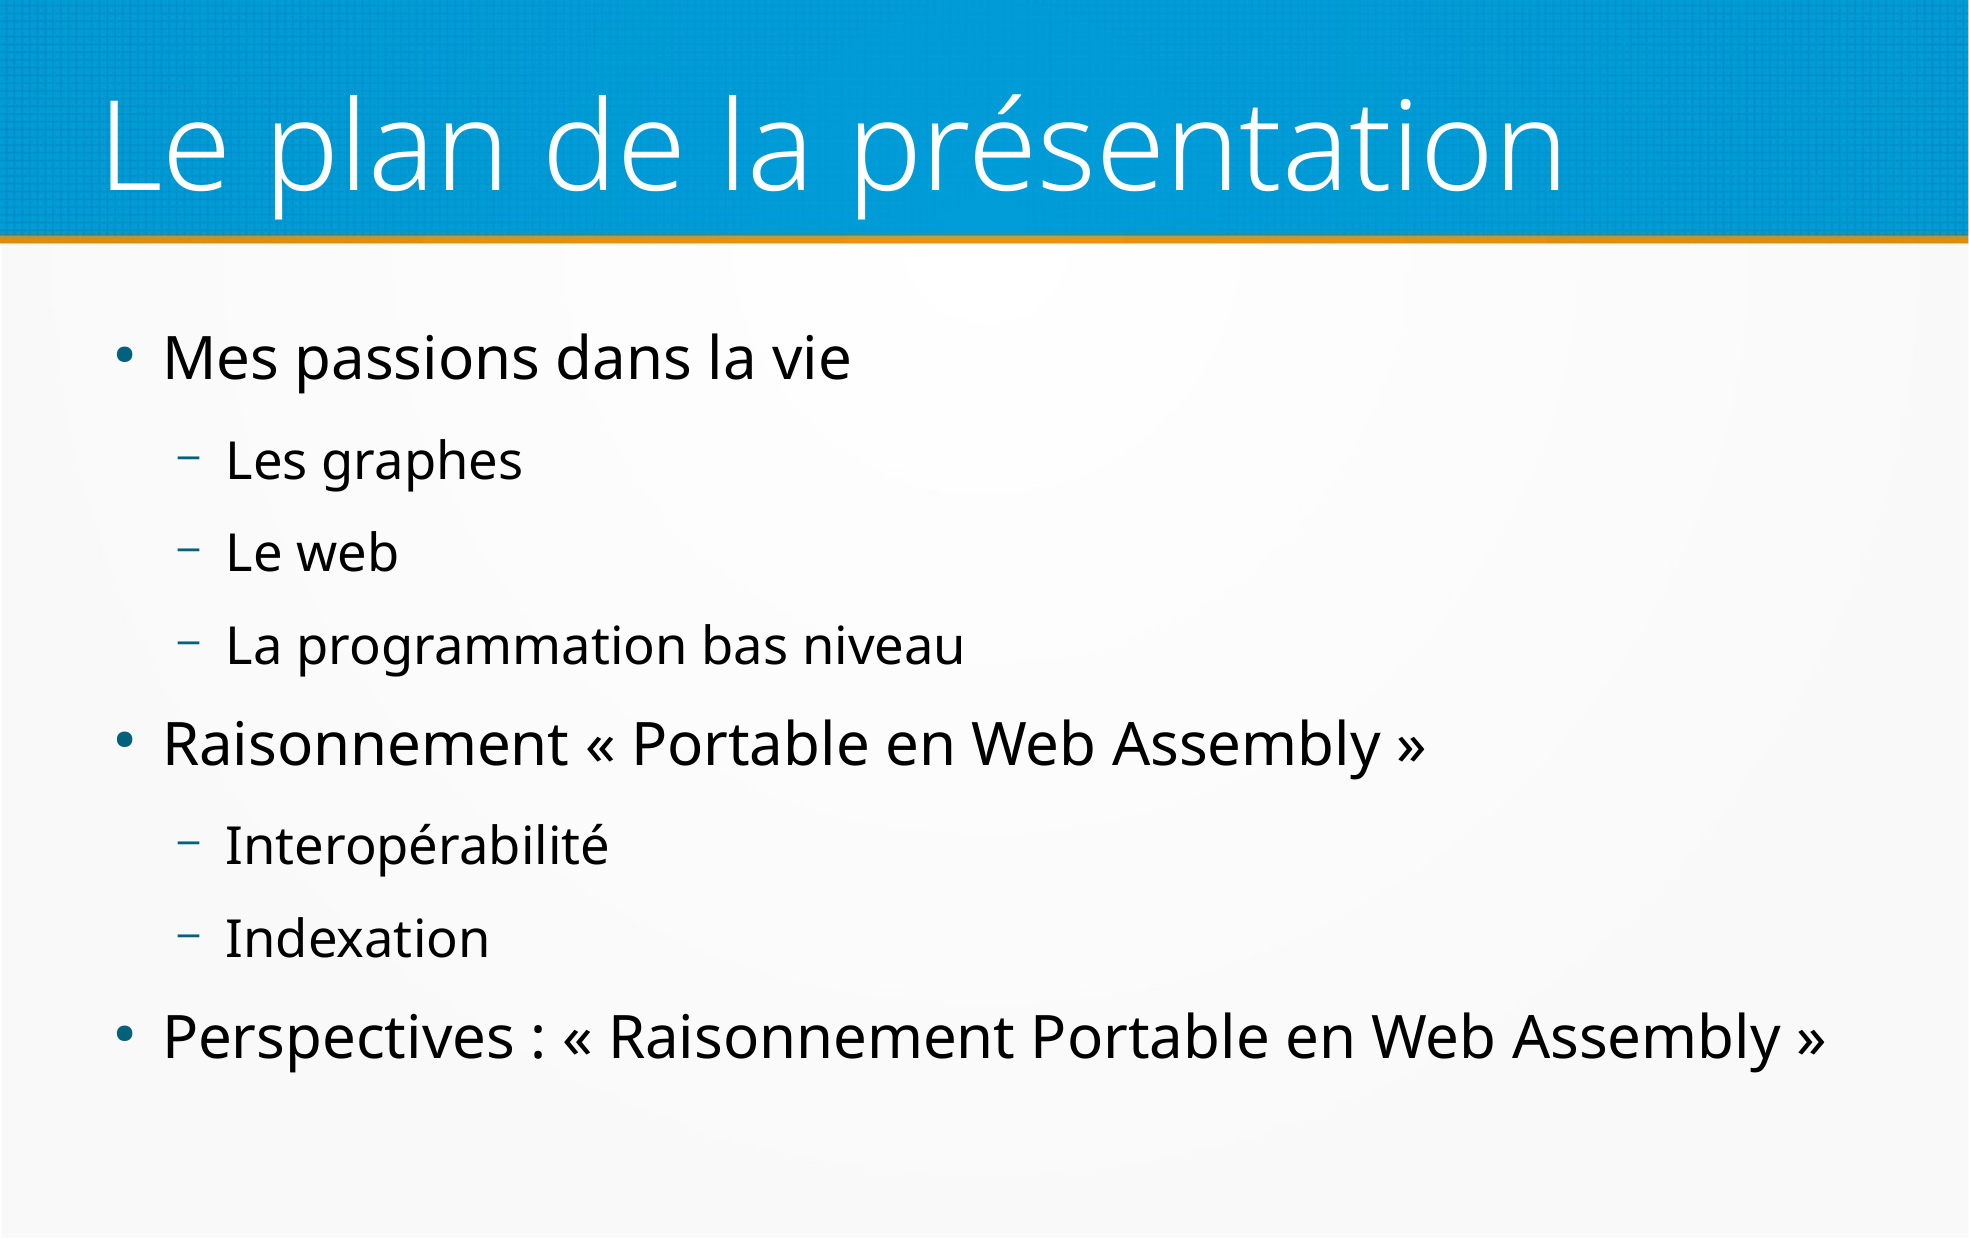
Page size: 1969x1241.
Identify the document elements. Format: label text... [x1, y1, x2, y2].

title Le plan de la présentation [98, 19, 1870, 227]
picture [0, 233, 1969, 1241]
list Mes passions dans la vie Les graphes Le web La programmation bas niveau Raisonnement « Portable en Web Assembly » Interopérabilité Indexation Perspectives : « Raisonnement Portable en Web Assembly » [98, 315, 1861, 1081]
